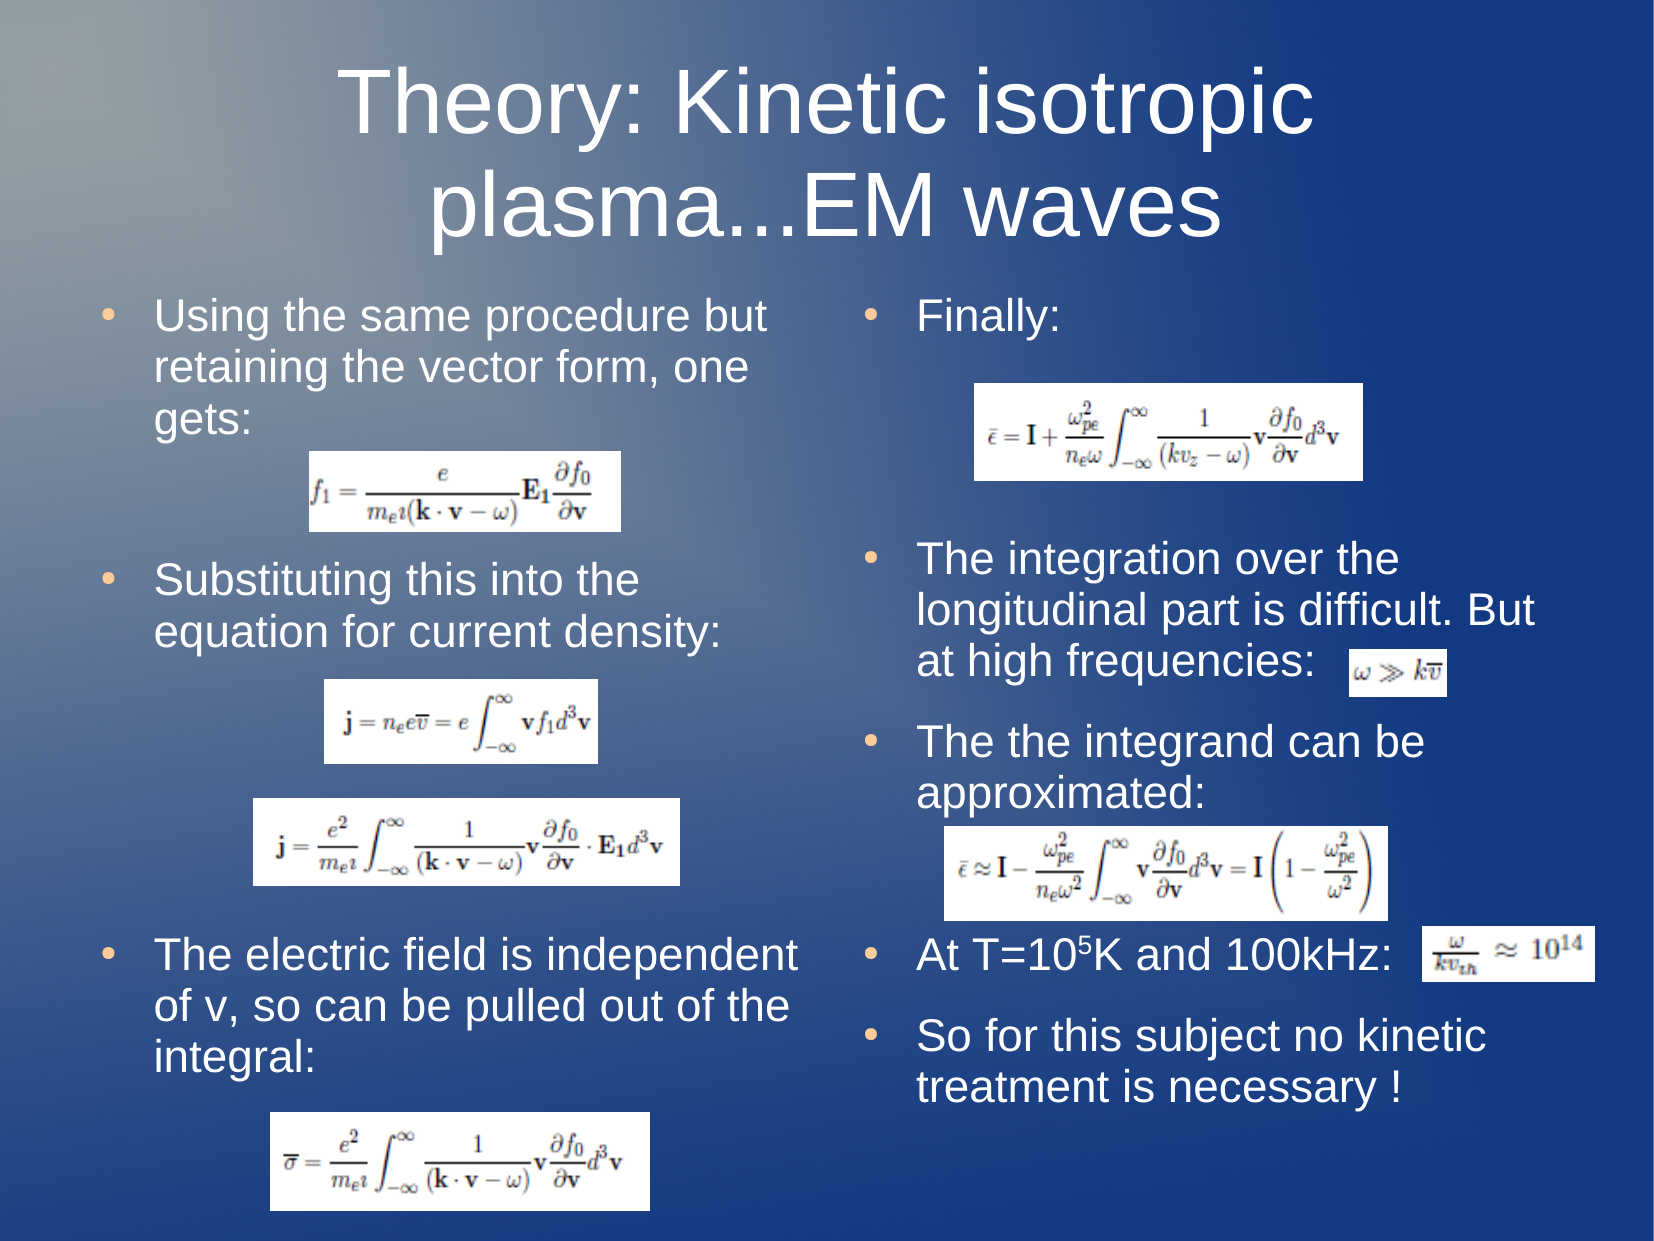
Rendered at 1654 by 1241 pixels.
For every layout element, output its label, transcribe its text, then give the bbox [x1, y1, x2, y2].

title Theory: Kinetic isotropic plasma...EM waves [82, 49, 1571, 257]
picture [0, 0, 1654, 1241]
list Finally: The integration over the longitudinal part is difficult. But at high frequencies: The the integrand can be approximated: At T=105K and 100kHz: So for this subject no kinetic treatment is necessary ! [845, 290, 1572, 1114]
list Using the same procedure but retaining the vector form, one gets: Substituting this into the equation for current density: The electric field is independent of v, so can be pulled out of the integral: [82, 290, 809, 1109]
